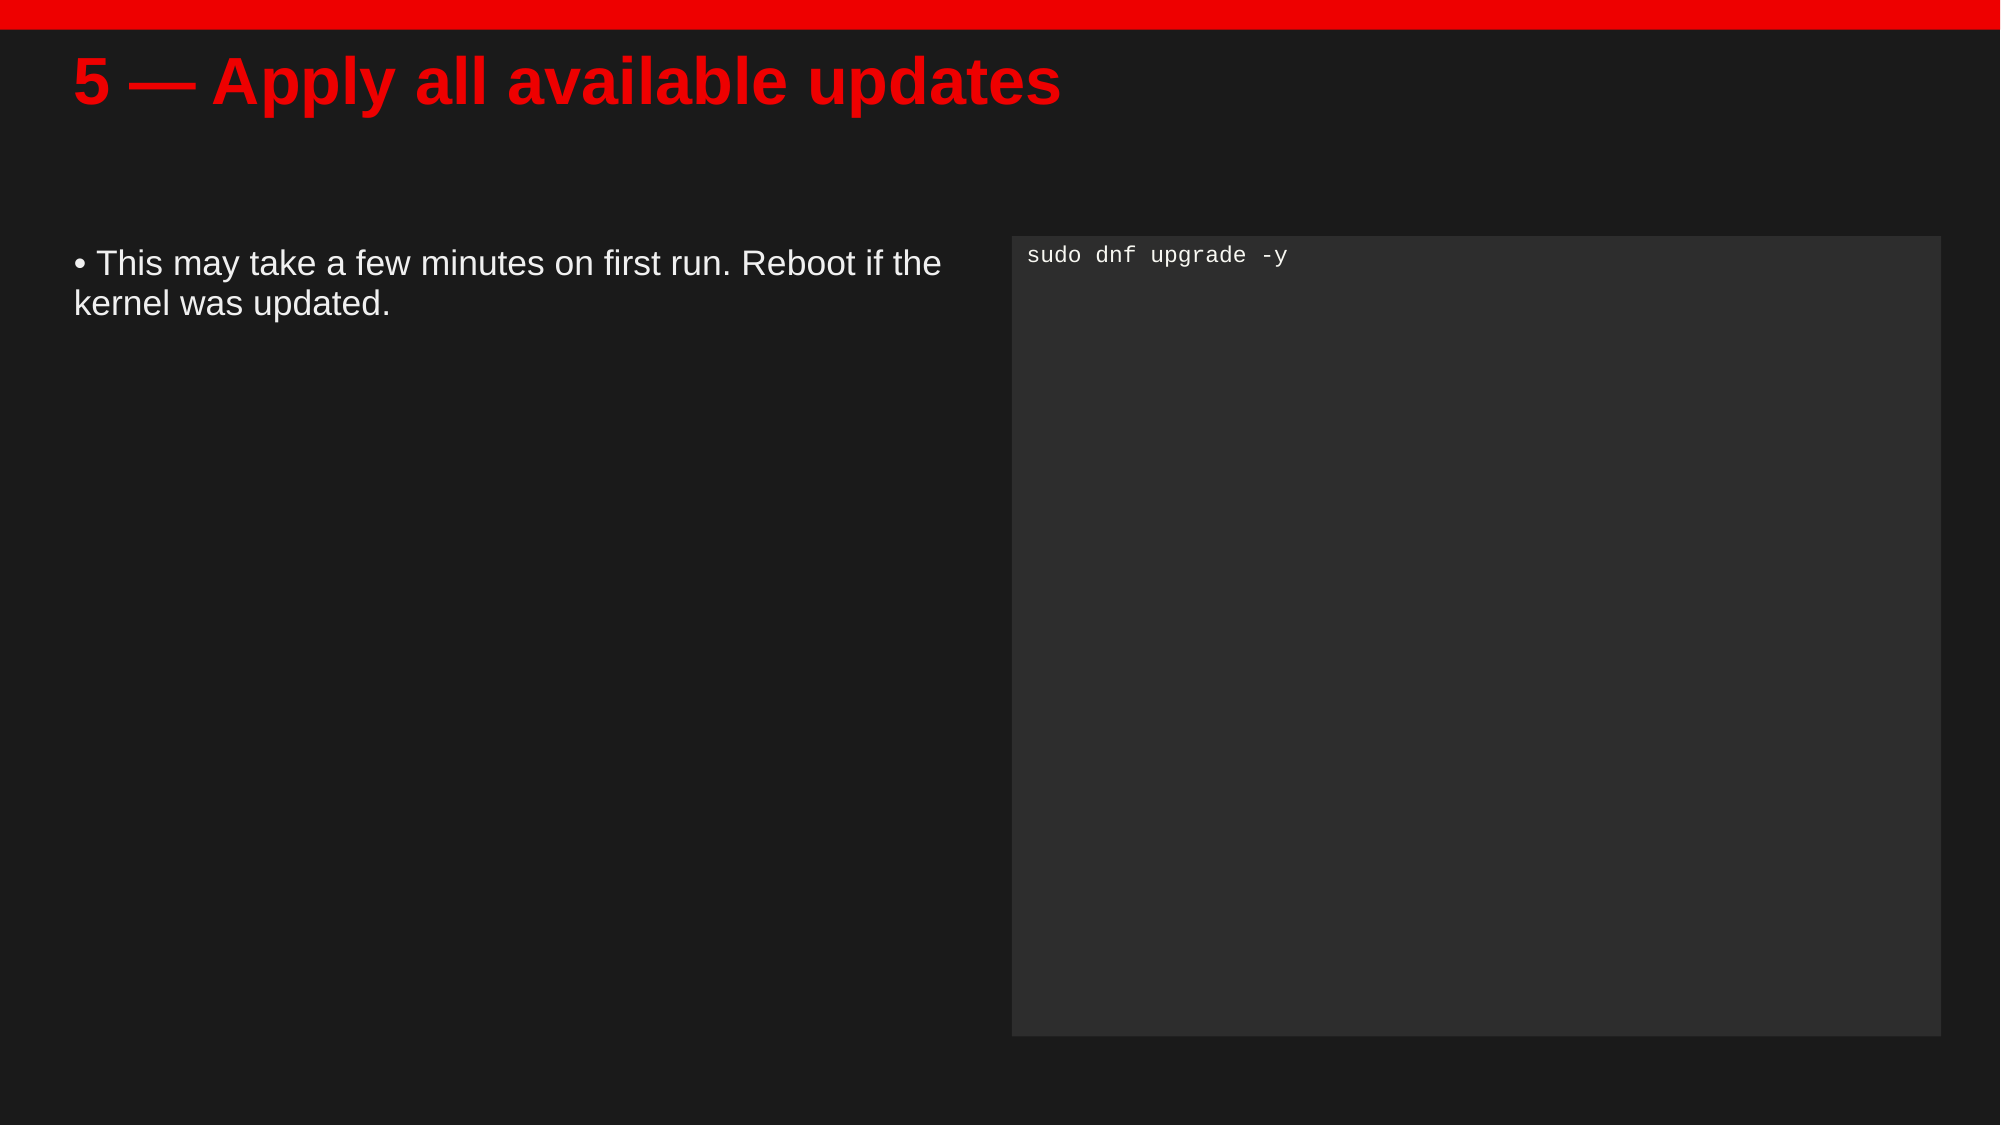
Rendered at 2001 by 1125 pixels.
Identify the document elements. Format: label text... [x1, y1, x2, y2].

text_box 5 — Apply all available updates [59, 36, 1942, 208]
text_box • This may take a few minutes on first run. Reboot if the kernel was updated. [59, 236, 989, 1037]
text_box sudo dnf upgrade -y [1011, 236, 1942, 1037]
text_box [0, 0, 2001, 30]
